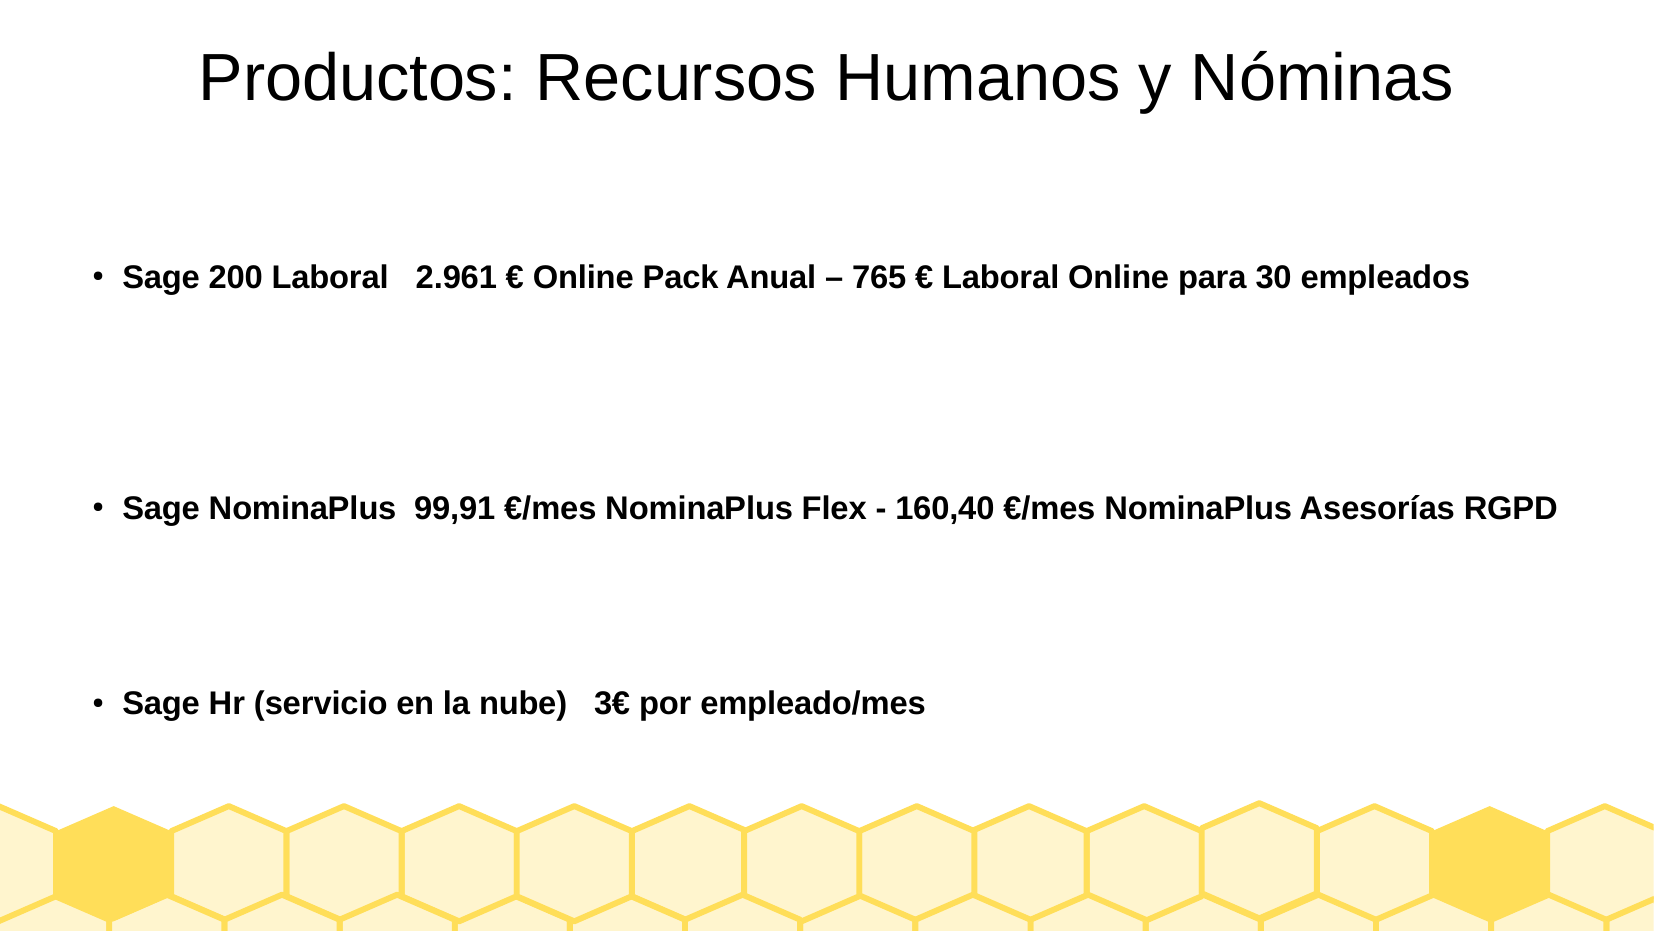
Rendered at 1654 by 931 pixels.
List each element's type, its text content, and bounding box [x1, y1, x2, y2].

title Productos: Recursos Humanos y Nóminas [82, 37, 1571, 193]
list Sage 200 Laboral 2.961 € Online Pack Anual – 765 € Laboral Online para 30 empleados Sage NominaPlus 99,91 €/mes NominaPlus Flex - 160,40 €/mes NominaPlus Asesorías RGPD Sage Hr (servicio en la nube) 3€ por empleado/mes [82, 217, 1571, 758]
